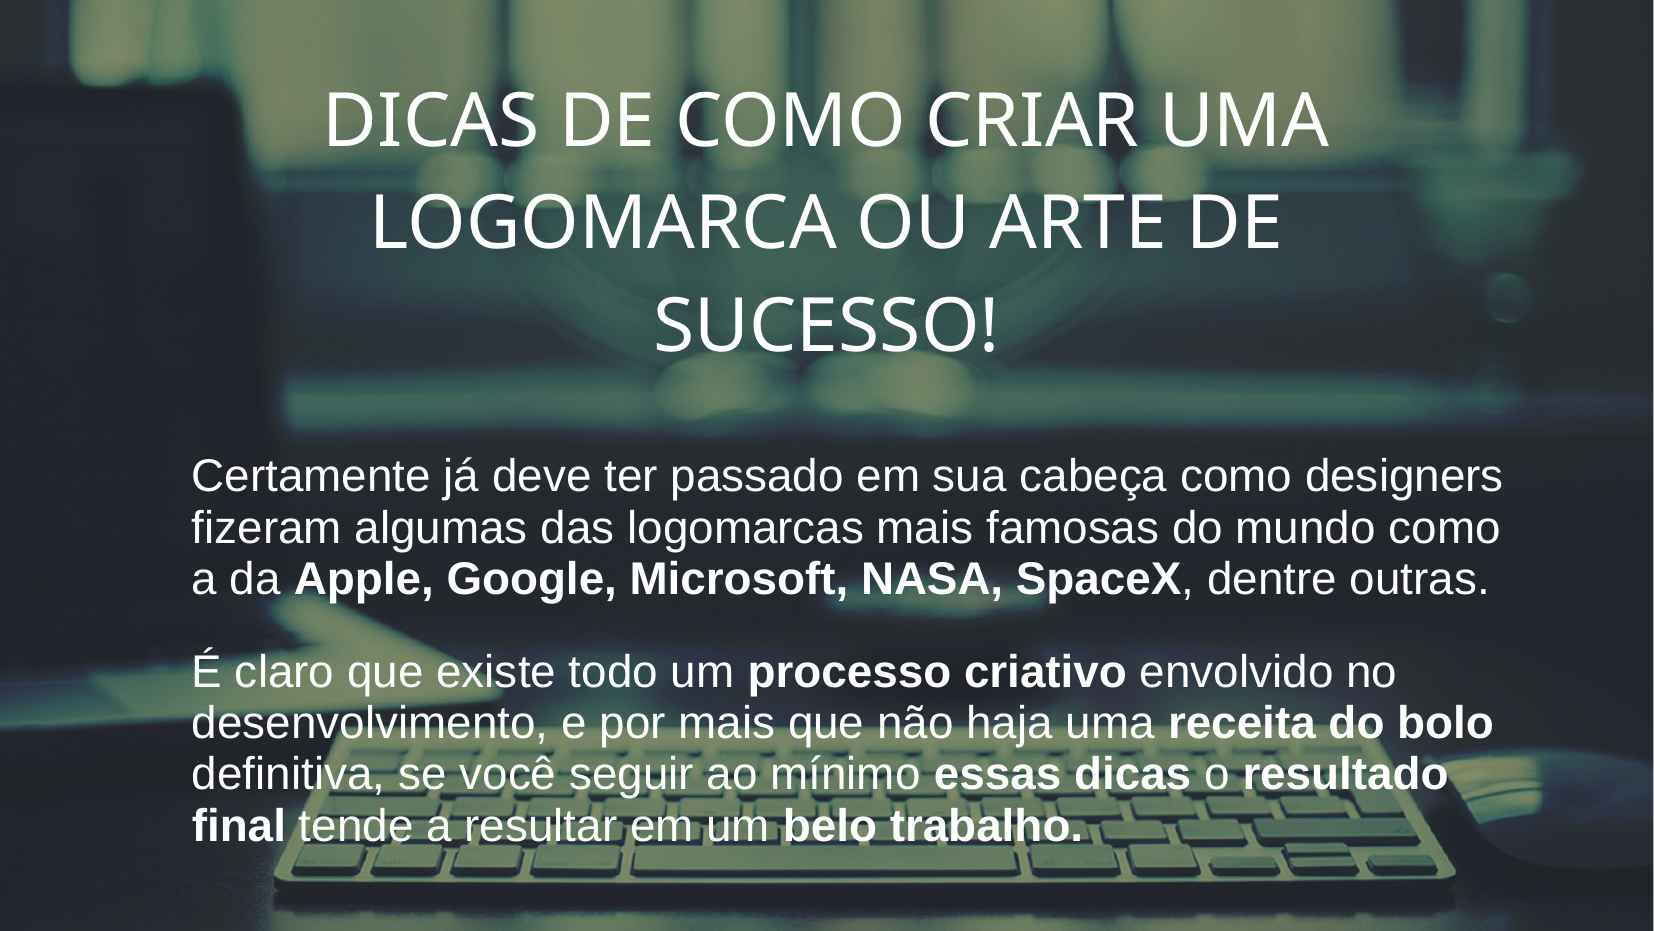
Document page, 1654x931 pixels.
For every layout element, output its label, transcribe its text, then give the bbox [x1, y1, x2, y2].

text_box Certamente já deve ter passado em sua cabeça como designers fizeram algumas das logomarcas mais famosas do mundo como a da Apple, Google, Microsoft, NASA, SpaceX, dentre outras. É claro que existe todo um processo criativo envolvido no desenvolvimento, e por mais que não haja uma receita do bolo definitiva, se você seguir ao mínimo essas dicas o resultado final tende a resultar em um belo trabalho. [177, 442, 1536, 859]
text_box DICAS DE COMO CRIAR UMA LOGOMARCA OU ARTE DE SUCESSO! [236, 59, 1418, 357]
picture [0, 0, 1654, 931]
